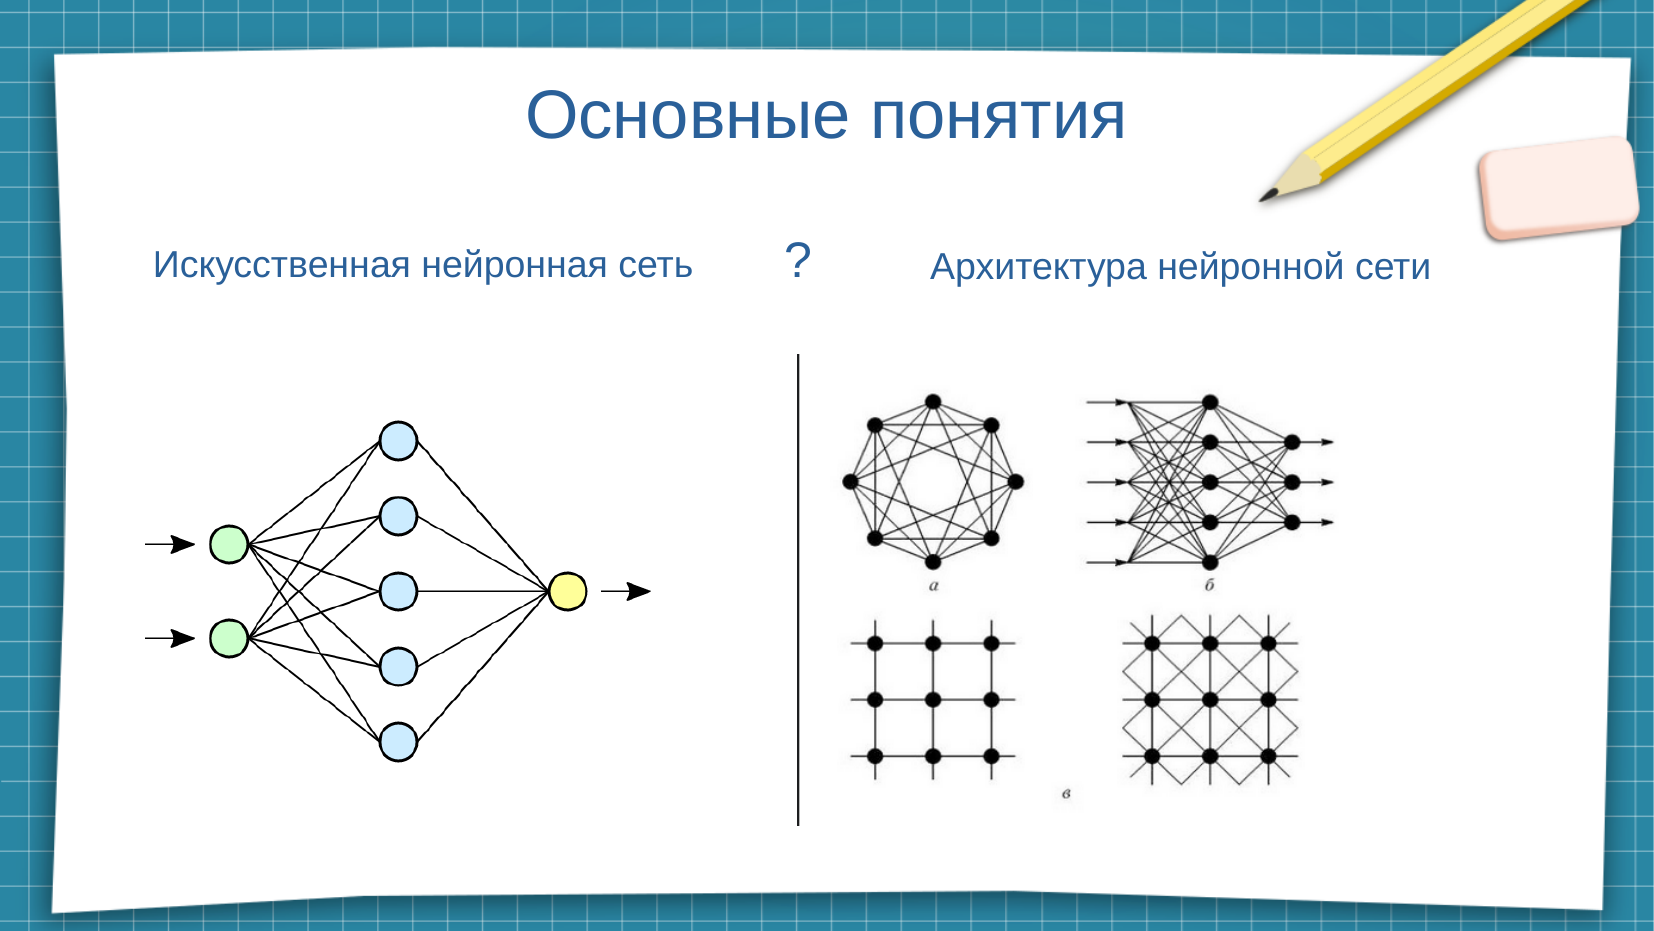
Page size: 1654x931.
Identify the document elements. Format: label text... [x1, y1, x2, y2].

text_box ? [769, 224, 827, 296]
text_box Архитектура нейронной сети [915, 238, 1447, 296]
text_box Искусственная нейронная сеть [138, 236, 709, 294]
title Основные понятия [82, 37, 1571, 193]
picture [0, 0, 1654, 931]
